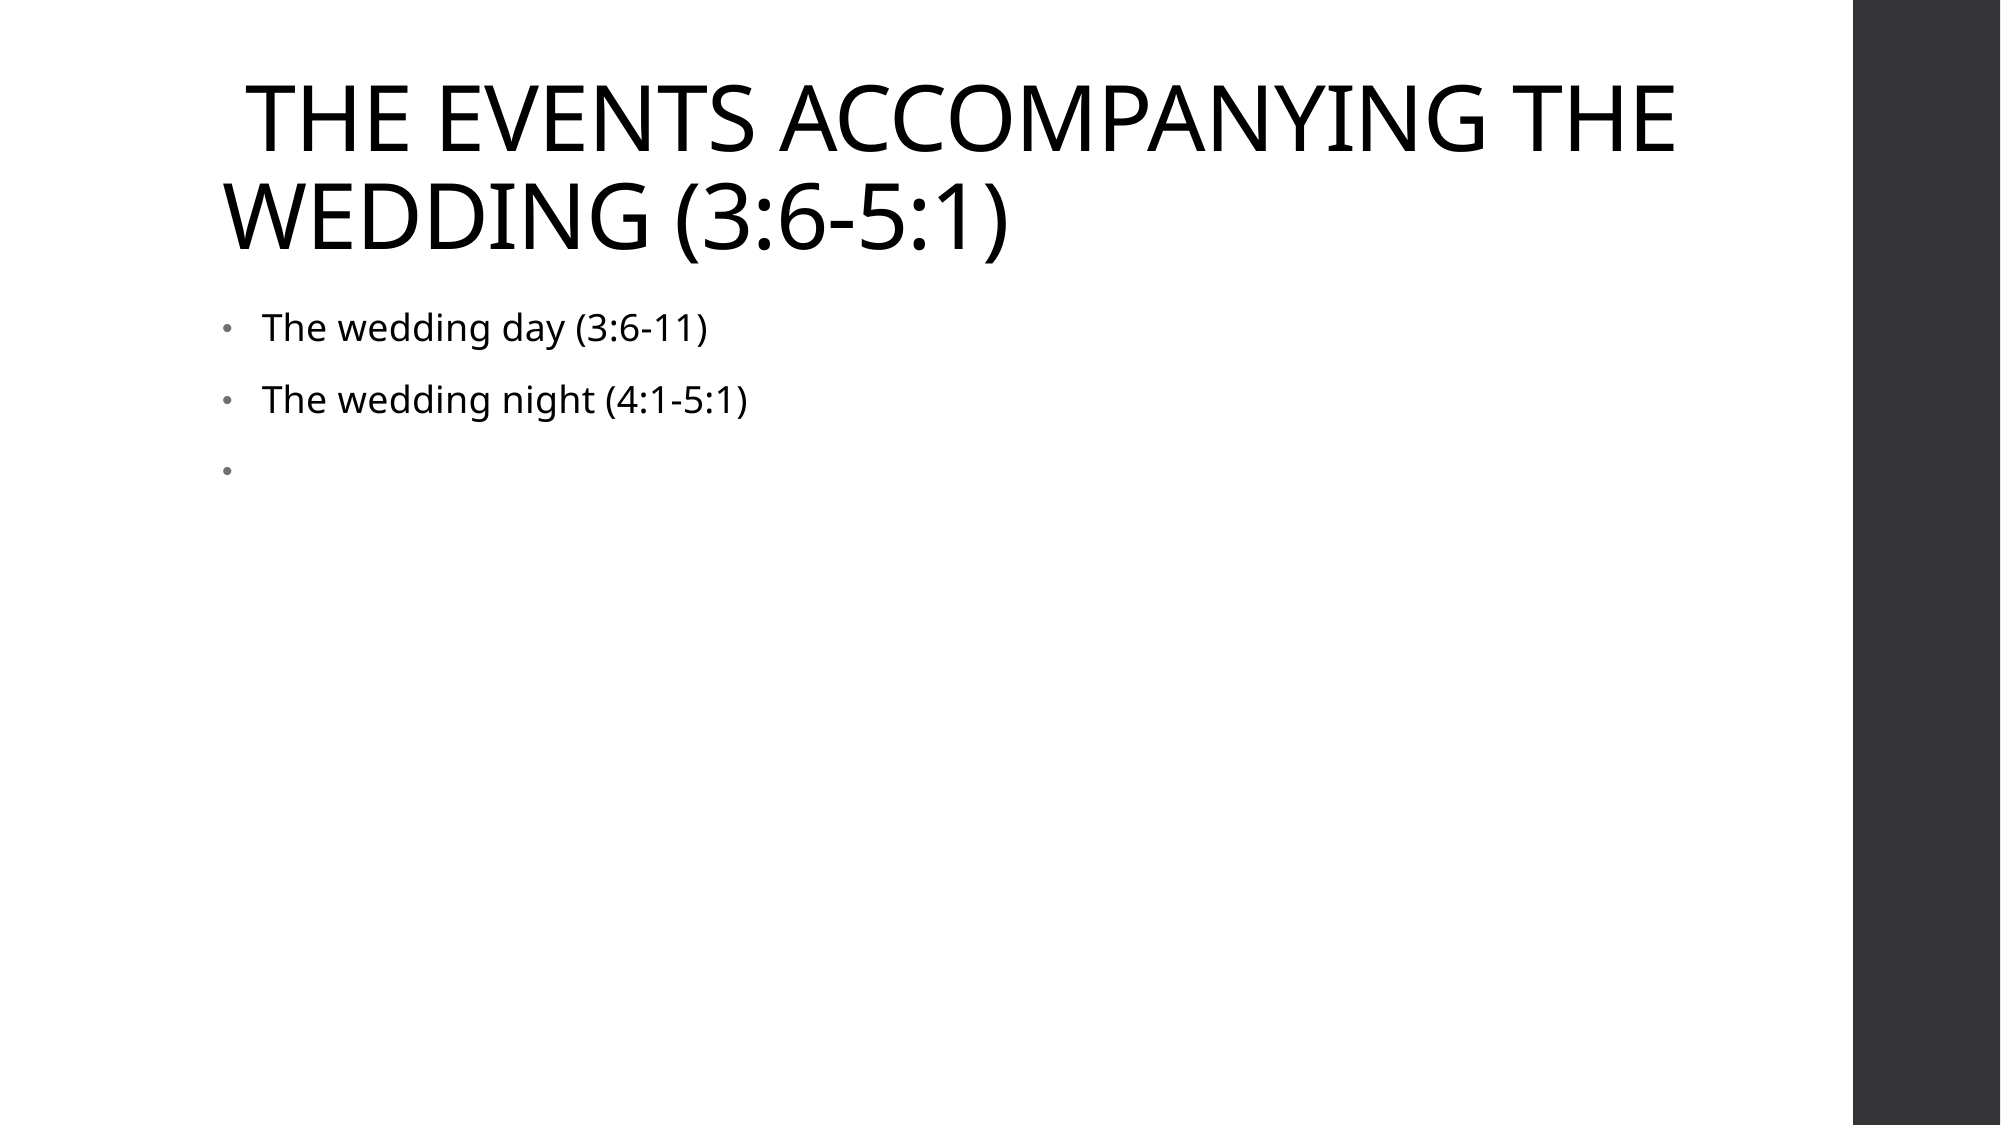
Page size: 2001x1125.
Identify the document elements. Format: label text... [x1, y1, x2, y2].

title THE EVENTS ACCOMPANYING THE WEDDING (3:6-5:1) [206, 60, 1797, 278]
list The wedding day (3:6-11) The wedding night (4:1-5:1) [206, 299, 1617, 1014]
